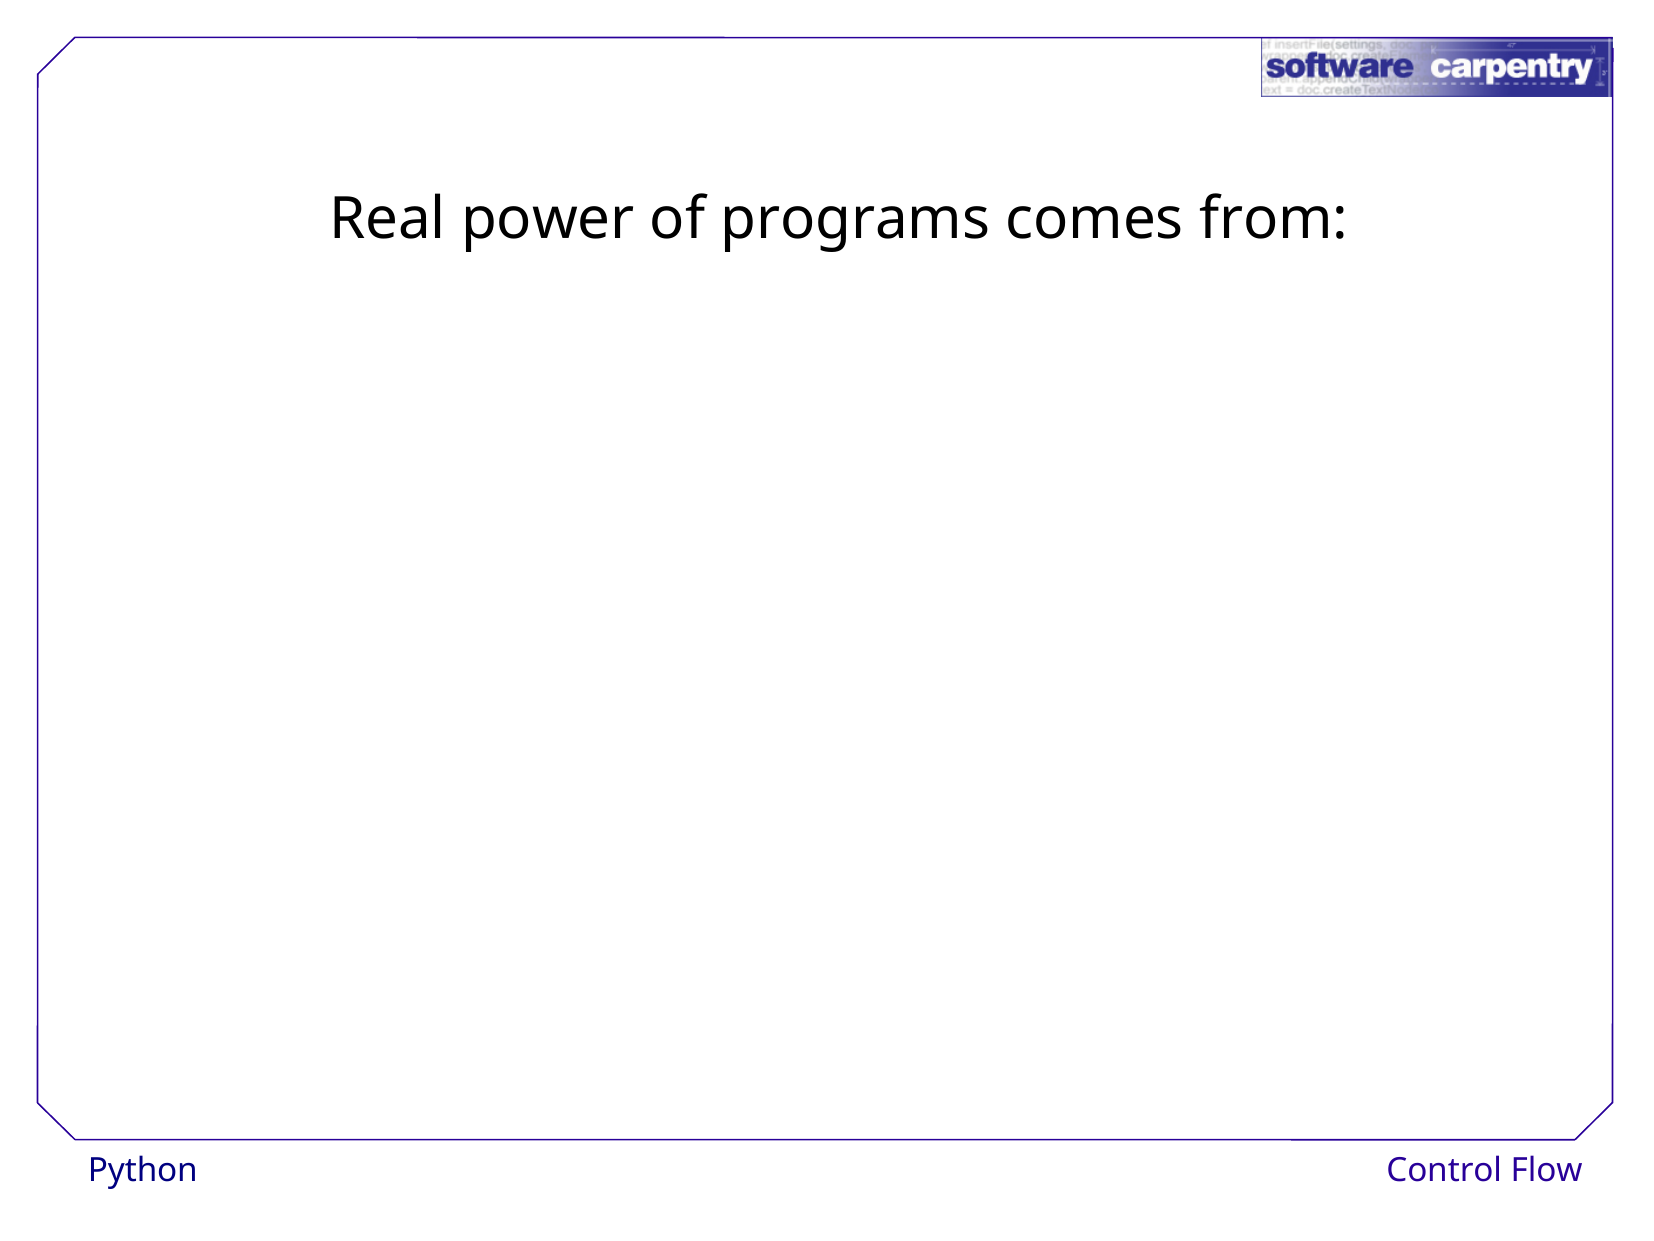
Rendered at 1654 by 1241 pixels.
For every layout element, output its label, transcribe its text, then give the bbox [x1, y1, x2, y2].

picture [1261, 39, 1613, 97]
text_box Real power of programs comes from: [151, 138, 1527, 259]
